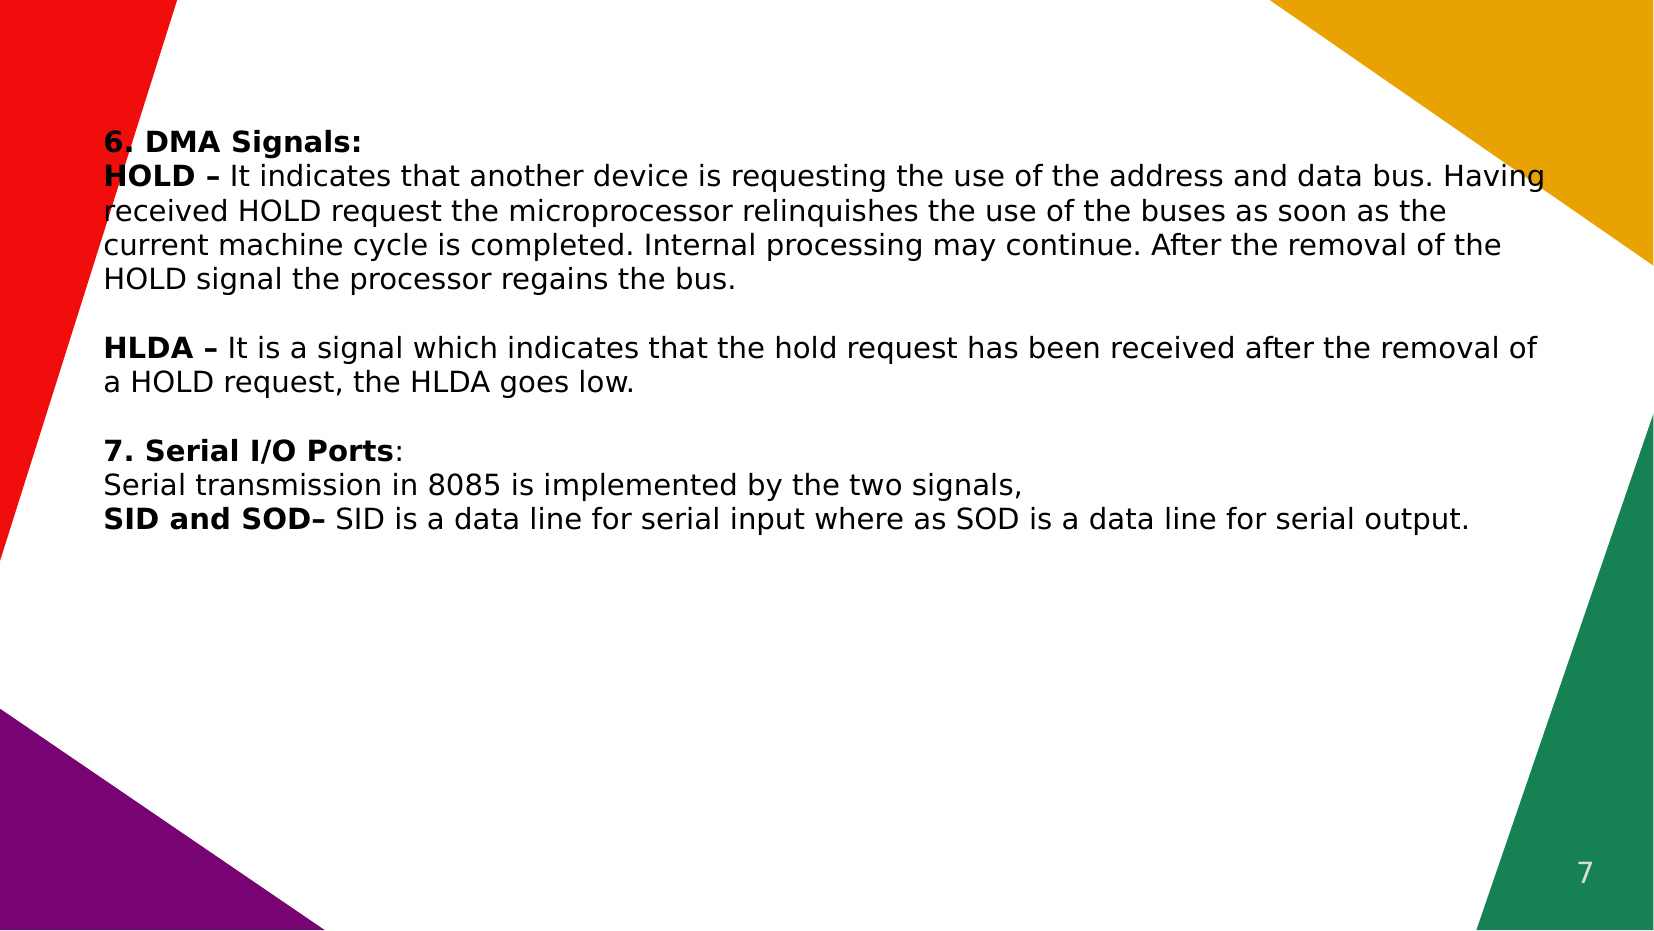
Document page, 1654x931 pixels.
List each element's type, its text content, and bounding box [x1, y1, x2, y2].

text_box 6. DMA Signals: HOLD – It indicates that another device is requesting the use of the address and data bus. Having received HOLD request the microprocessor relinquishes the use of the buses as soon as the current machine cycle is completed. Internal processing may continue. After the removal of the HOLD signal the processor regains the bus. HLDA – It is a signal which indicates that the hold request has been received after the removal of a HOLD request, the HLDA goes low. 7. Serial I/O Ports: Serial transmission in 8085 is implemented by the two signals, SID and SOD– SID is a data line for serial input where as SOD is a data line for serial output. [88, 118, 1565, 830]
